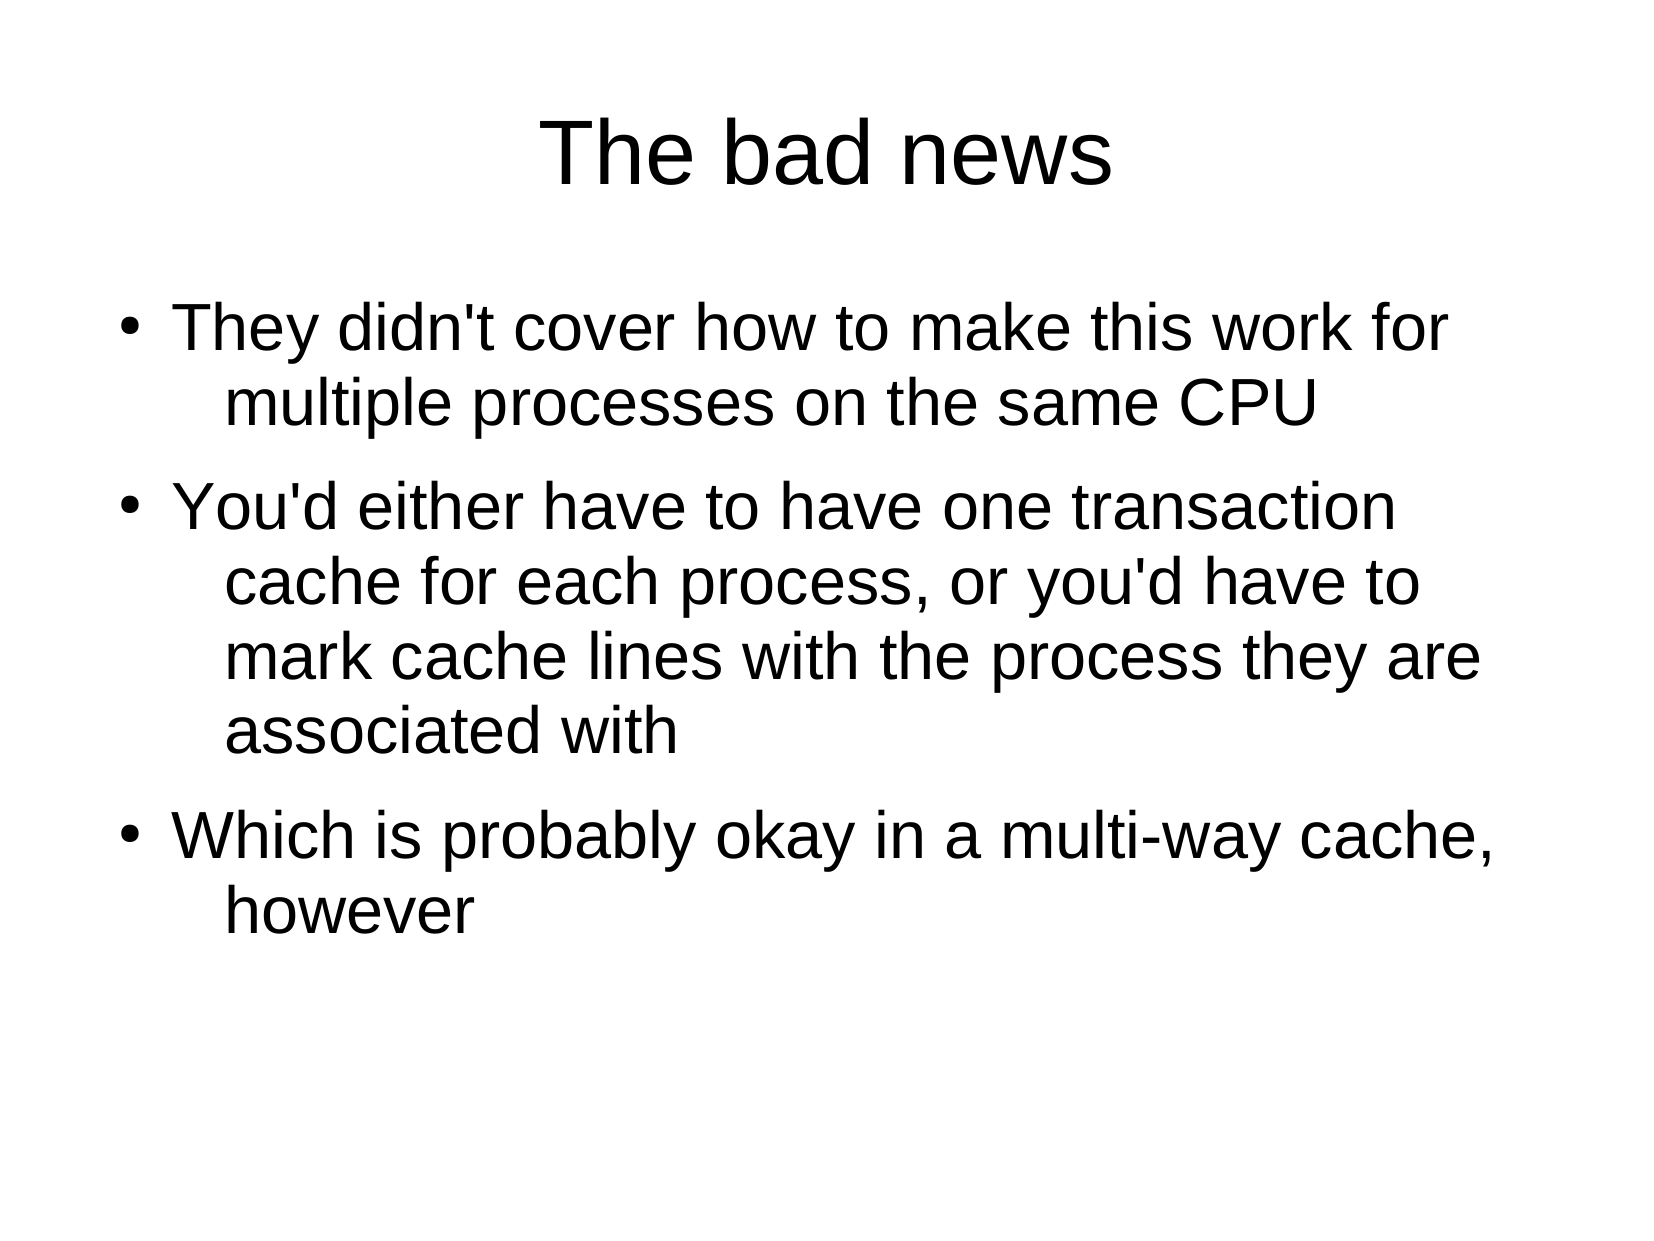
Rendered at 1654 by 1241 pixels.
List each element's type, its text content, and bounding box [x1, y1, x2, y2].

list They didn't cover how to make this work for multiple processes on the same CPU You'd either have to have one transaction cache for each process, or you'd have to mark cache lines with the process they are associated with Which is probably okay in a multi-way cache, however [82, 290, 1571, 1109]
title The bad news [82, 49, 1571, 257]
